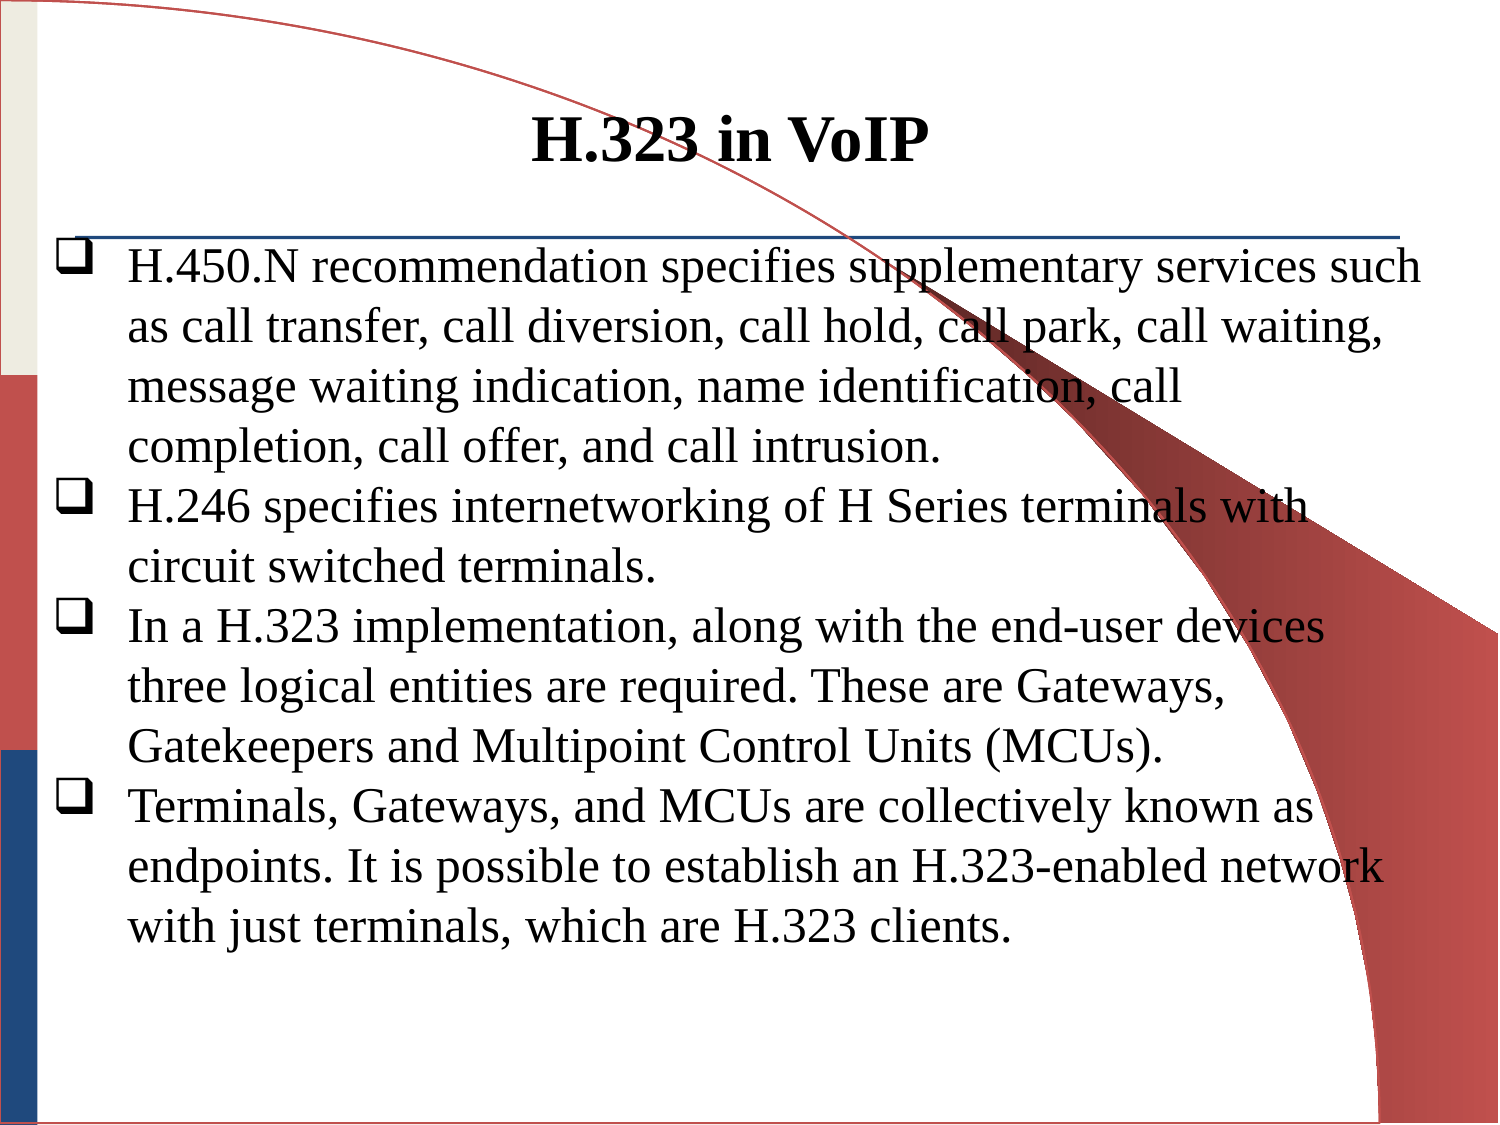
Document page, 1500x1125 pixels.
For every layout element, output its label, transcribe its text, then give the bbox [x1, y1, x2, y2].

text_box H.323 in VoIP [62, 87, 1400, 183]
text_box H.450.N recommendation specifies supplementary services such as call transfer, call diversion, call hold, call park, call waiting, message waiting indication, name identification, call completion, call offer, and call intrusion. H.246 specifies internetworking of H Series terminals with circuit switched terminals. In a H.323 implementation, along with the end-user devices three logical entities are required. These are Gateways, Gatekeepers and Multipoint Control Units (MCUs). Terminals, Gateways, and MCUs are collectively known as endpoints. It is possible to establish an H.323-enabled network with just terminals, which are H.323 clients. [37, 224, 1438, 1035]
